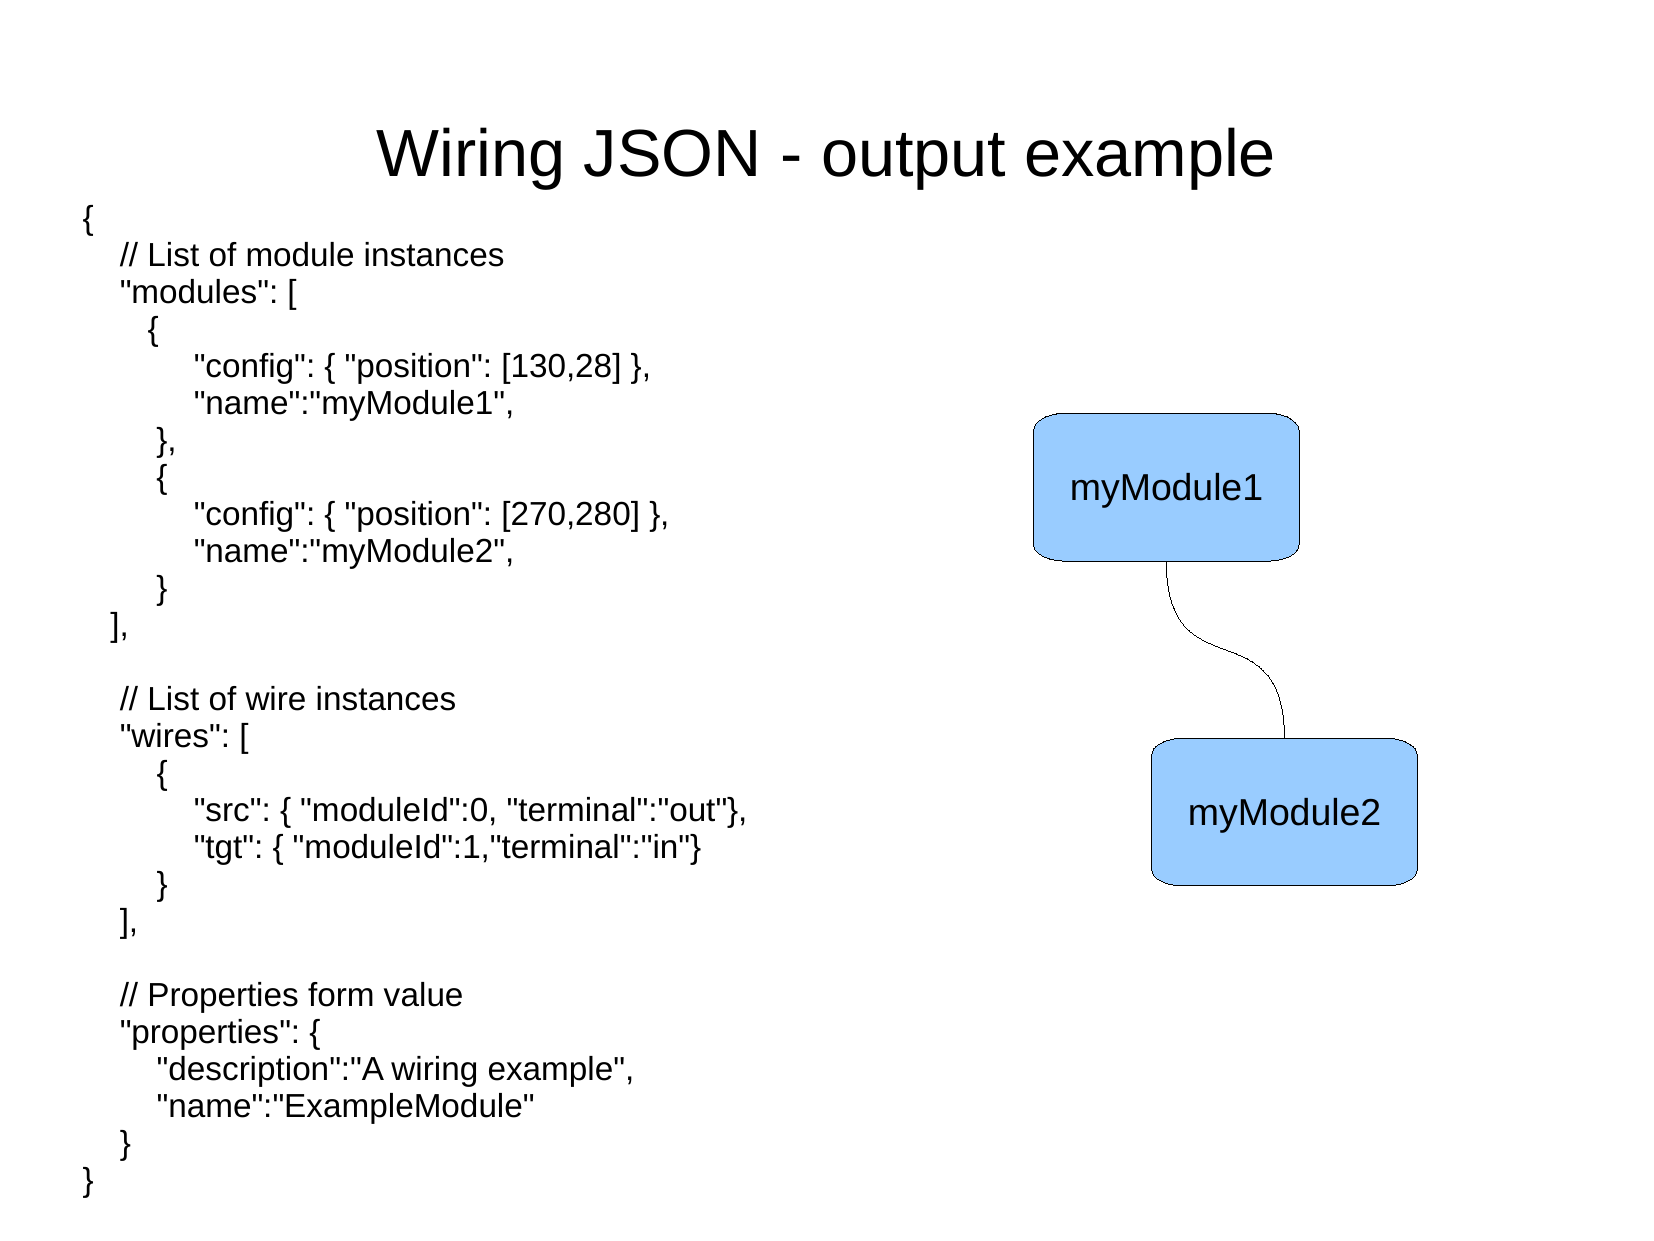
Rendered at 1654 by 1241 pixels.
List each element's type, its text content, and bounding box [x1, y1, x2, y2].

text_box myModule2 [1151, 738, 1418, 886]
text_box myModule1 [1033, 413, 1300, 562]
subtitle { // List of module instances "modules": [ { "config": { "position": [130,28] }, "name":"myModule1", }, { "config": { "position": [270,280] }, "name":"myModule2", } ], // List of wire instances "wires": [ { "src": { "moduleId":0, "terminal":"out"}, "tgt": { "moduleId":1,"terminal":"in"} } ], // Properties form value "properties": { "description":"A wiring example", "name":"ExampleModule" } } [82, 195, 1571, 1203]
title Wiring JSON - output example [82, 56, 1571, 195]
